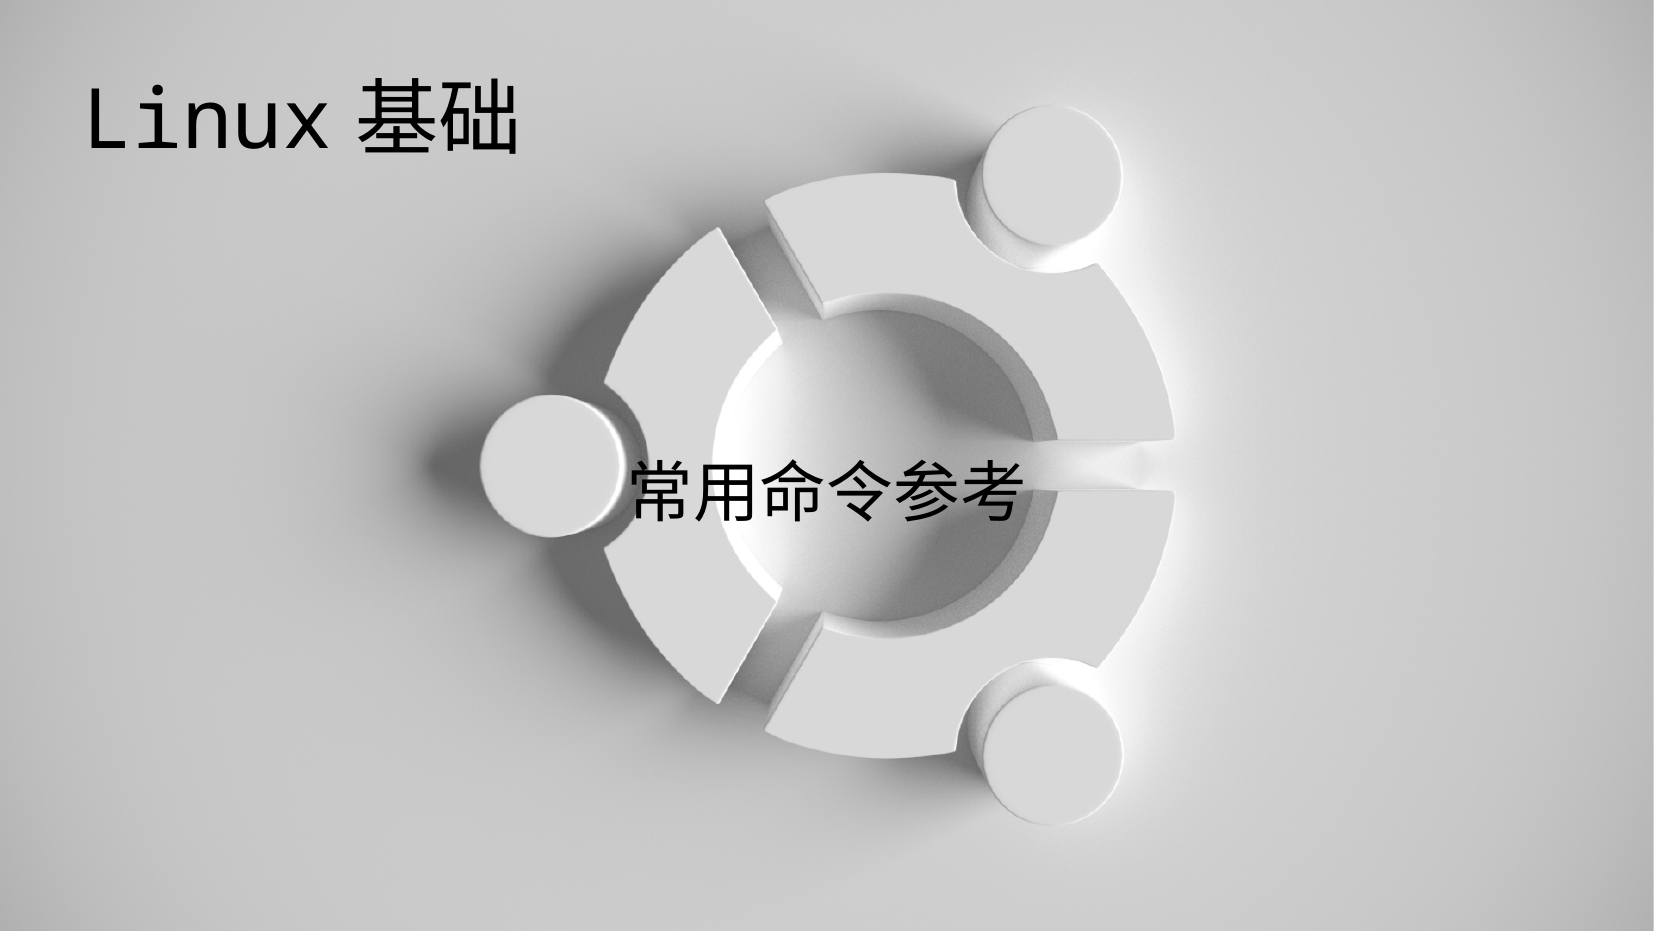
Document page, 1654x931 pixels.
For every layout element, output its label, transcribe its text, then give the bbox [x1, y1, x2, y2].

title Linux基础 [82, 37, 1571, 189]
subtitle 常用命令参考 [82, 217, 1571, 758]
picture [0, 0, 1654, 931]
